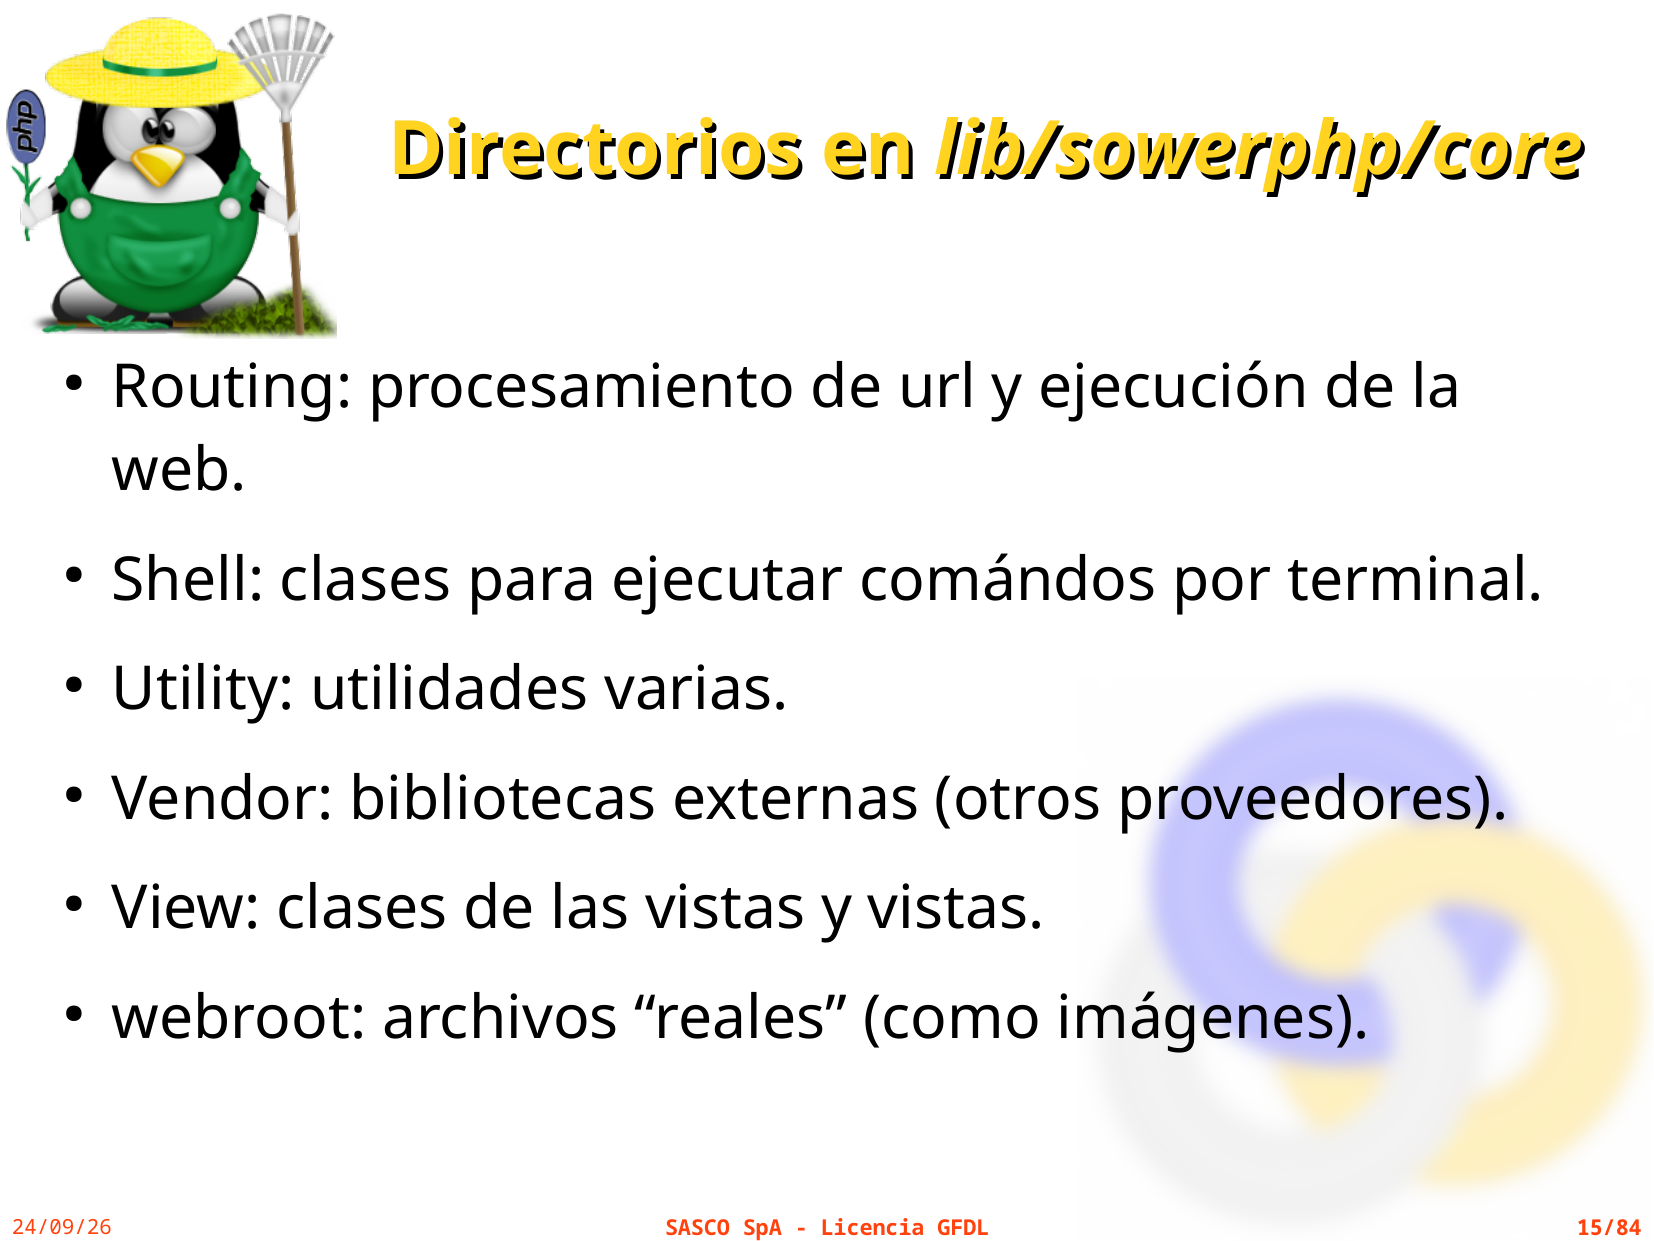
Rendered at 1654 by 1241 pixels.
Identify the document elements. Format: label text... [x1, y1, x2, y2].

picture [4, 5, 337, 339]
title Directorios en lib/sowerphp/core [366, 35, 1607, 257]
list Routing: procesamiento de url y ejecución de la web. Shell: clases para ejecutar comándos por terminal. Utility: utilidades varias. Vendor: bibliotecas externas (otros proveedores). View: clases de las vistas y vistas. webroot: archivos “reales” (como imágenes). [47, 342, 1607, 1062]
picture [1074, 657, 1654, 1241]
